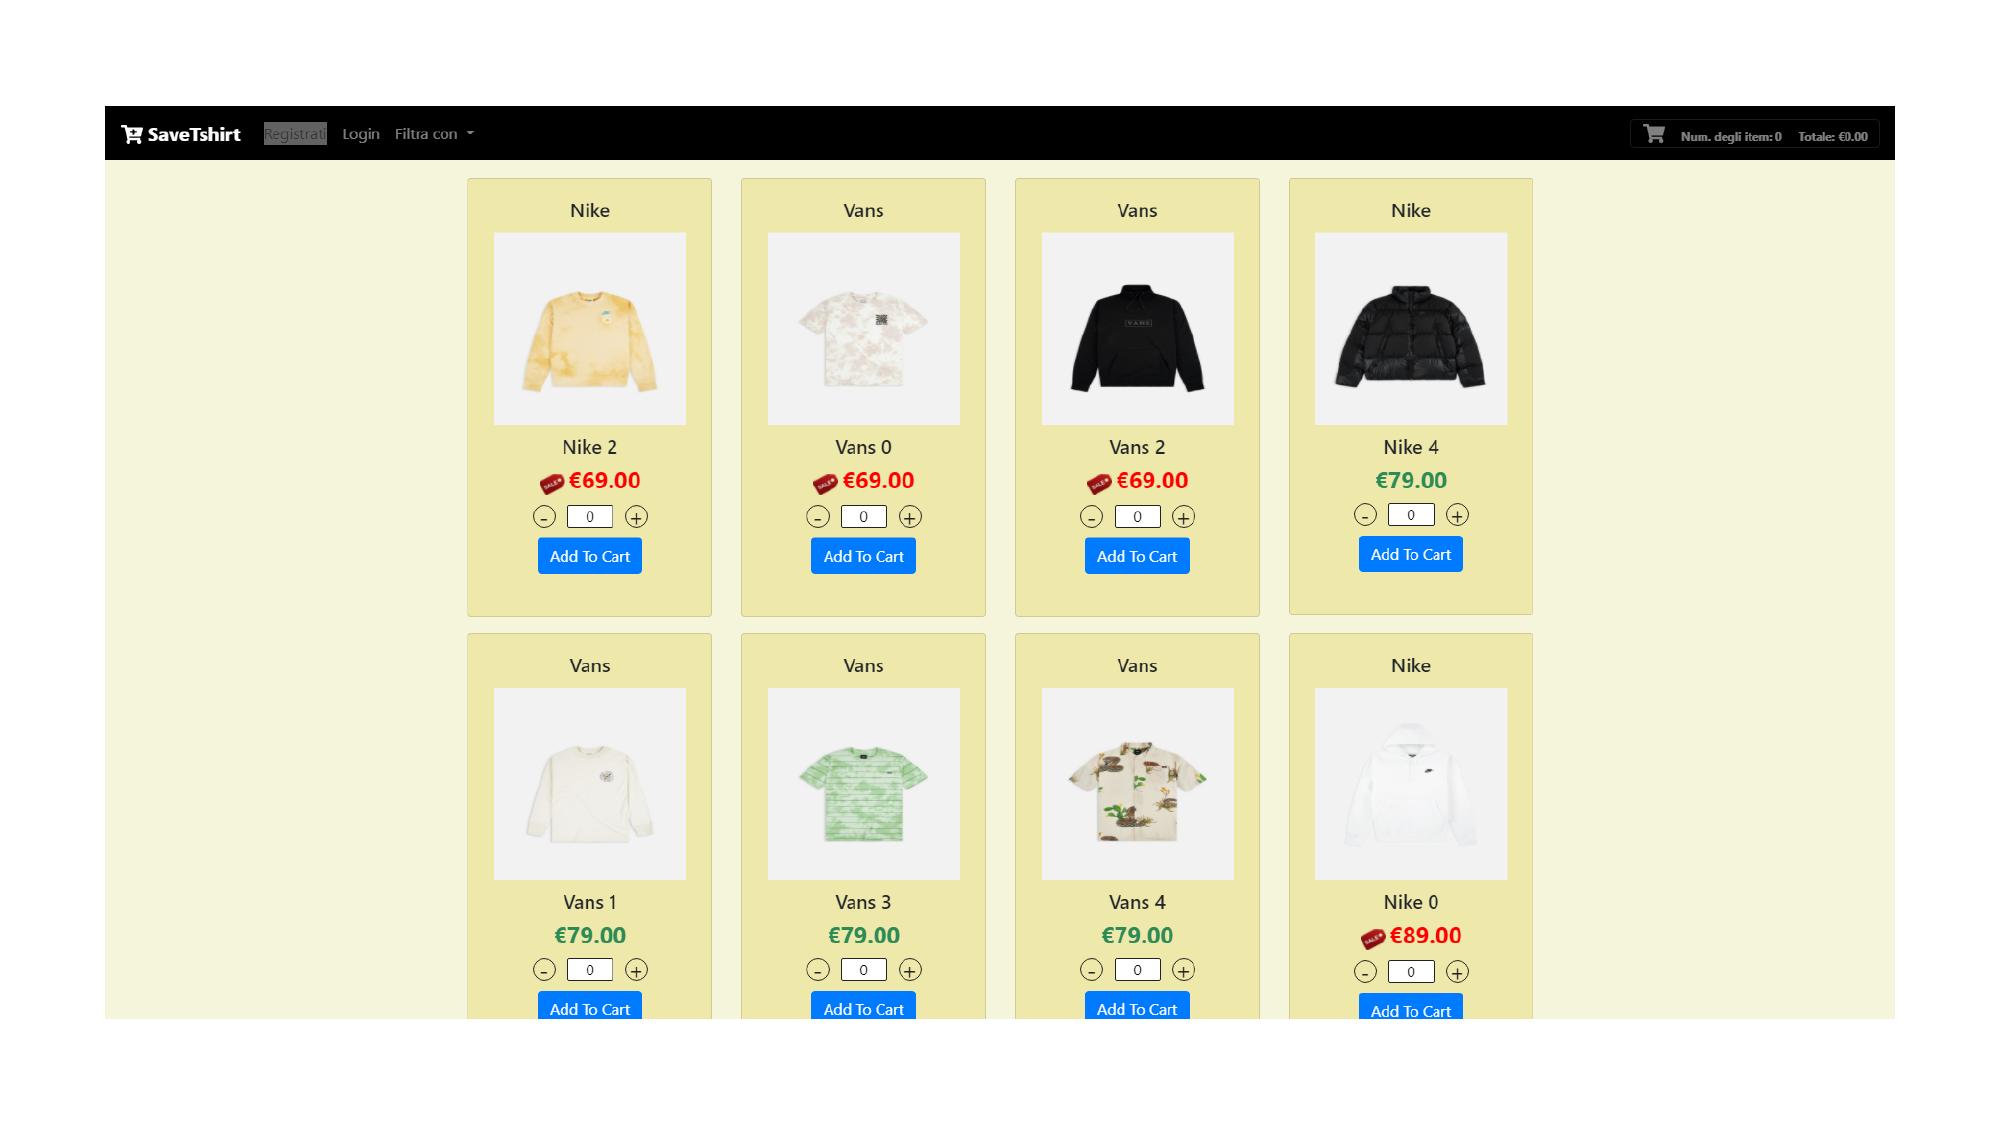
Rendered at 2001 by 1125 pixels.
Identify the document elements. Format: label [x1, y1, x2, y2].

picture [105, 106, 1895, 1019]
